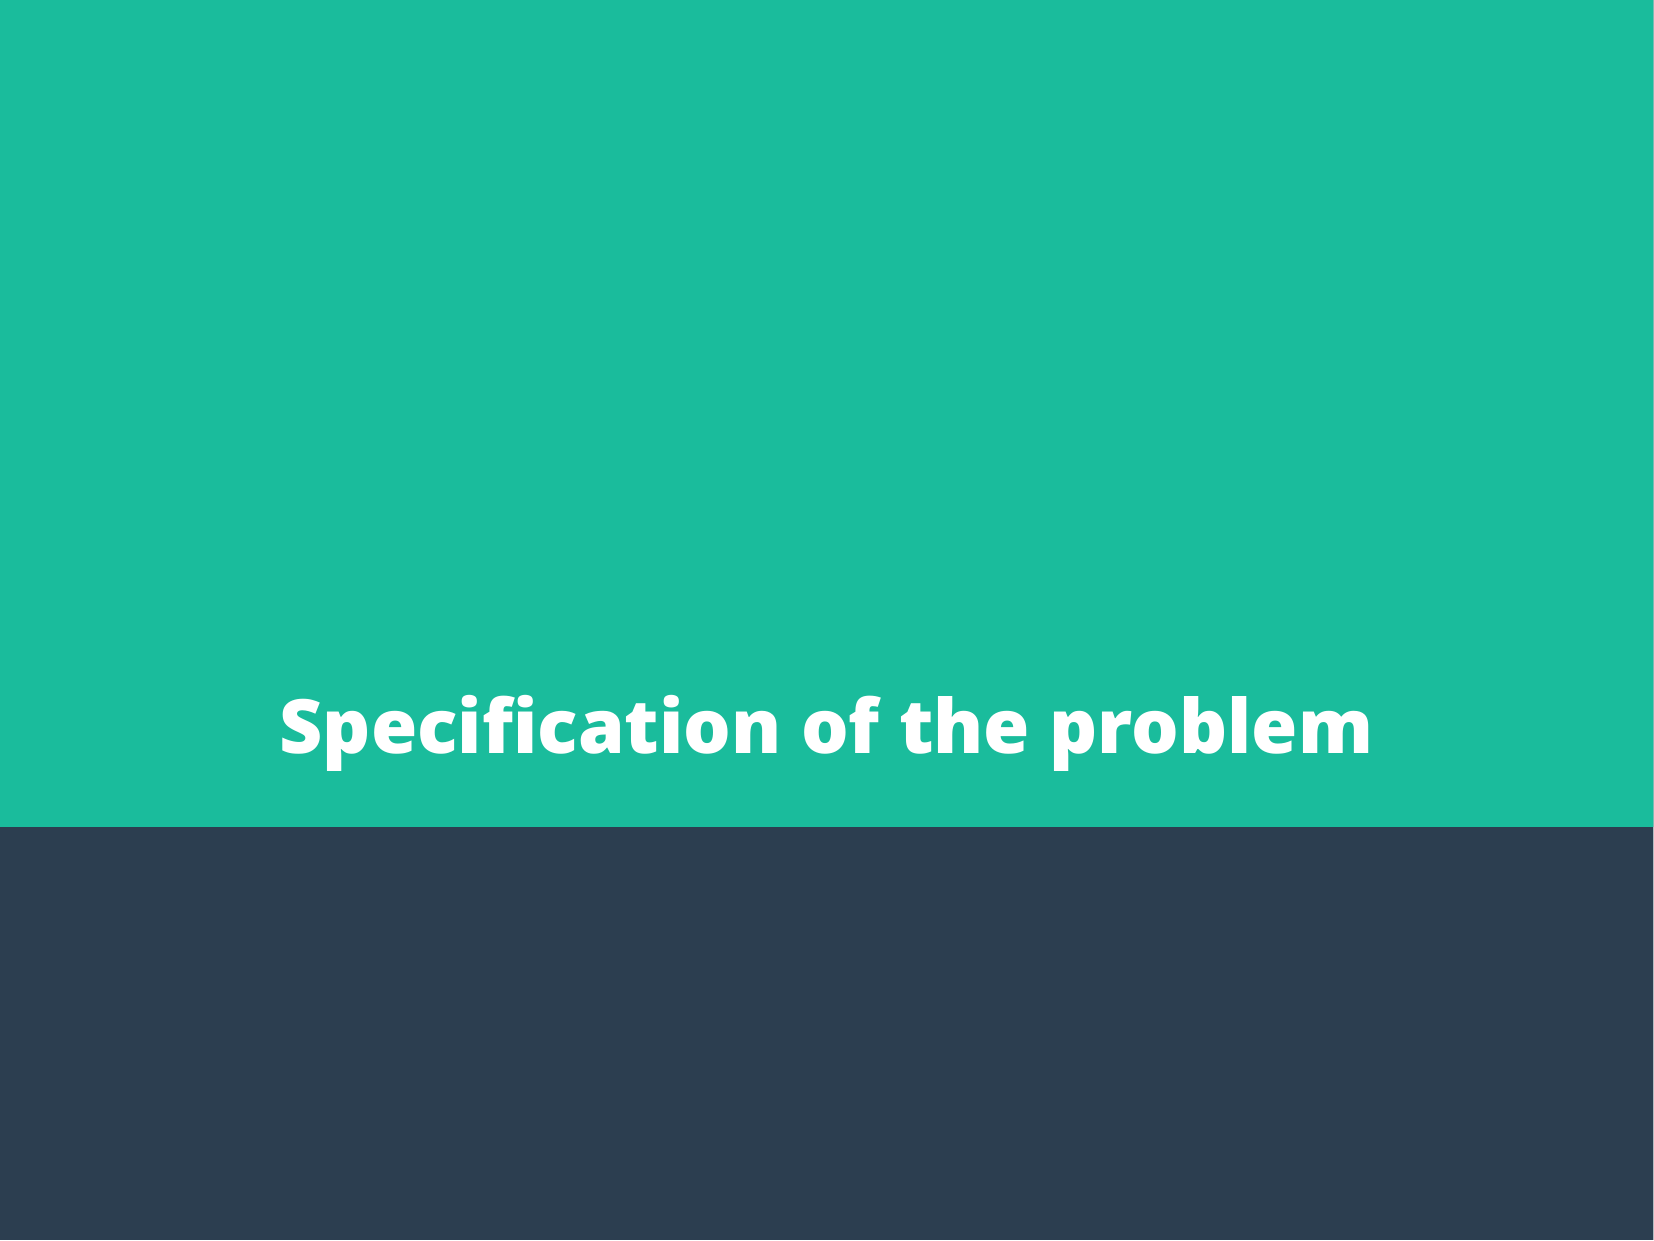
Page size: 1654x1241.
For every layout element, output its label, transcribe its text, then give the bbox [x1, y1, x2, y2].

title Specification of the problem [59, 620, 1595, 778]
